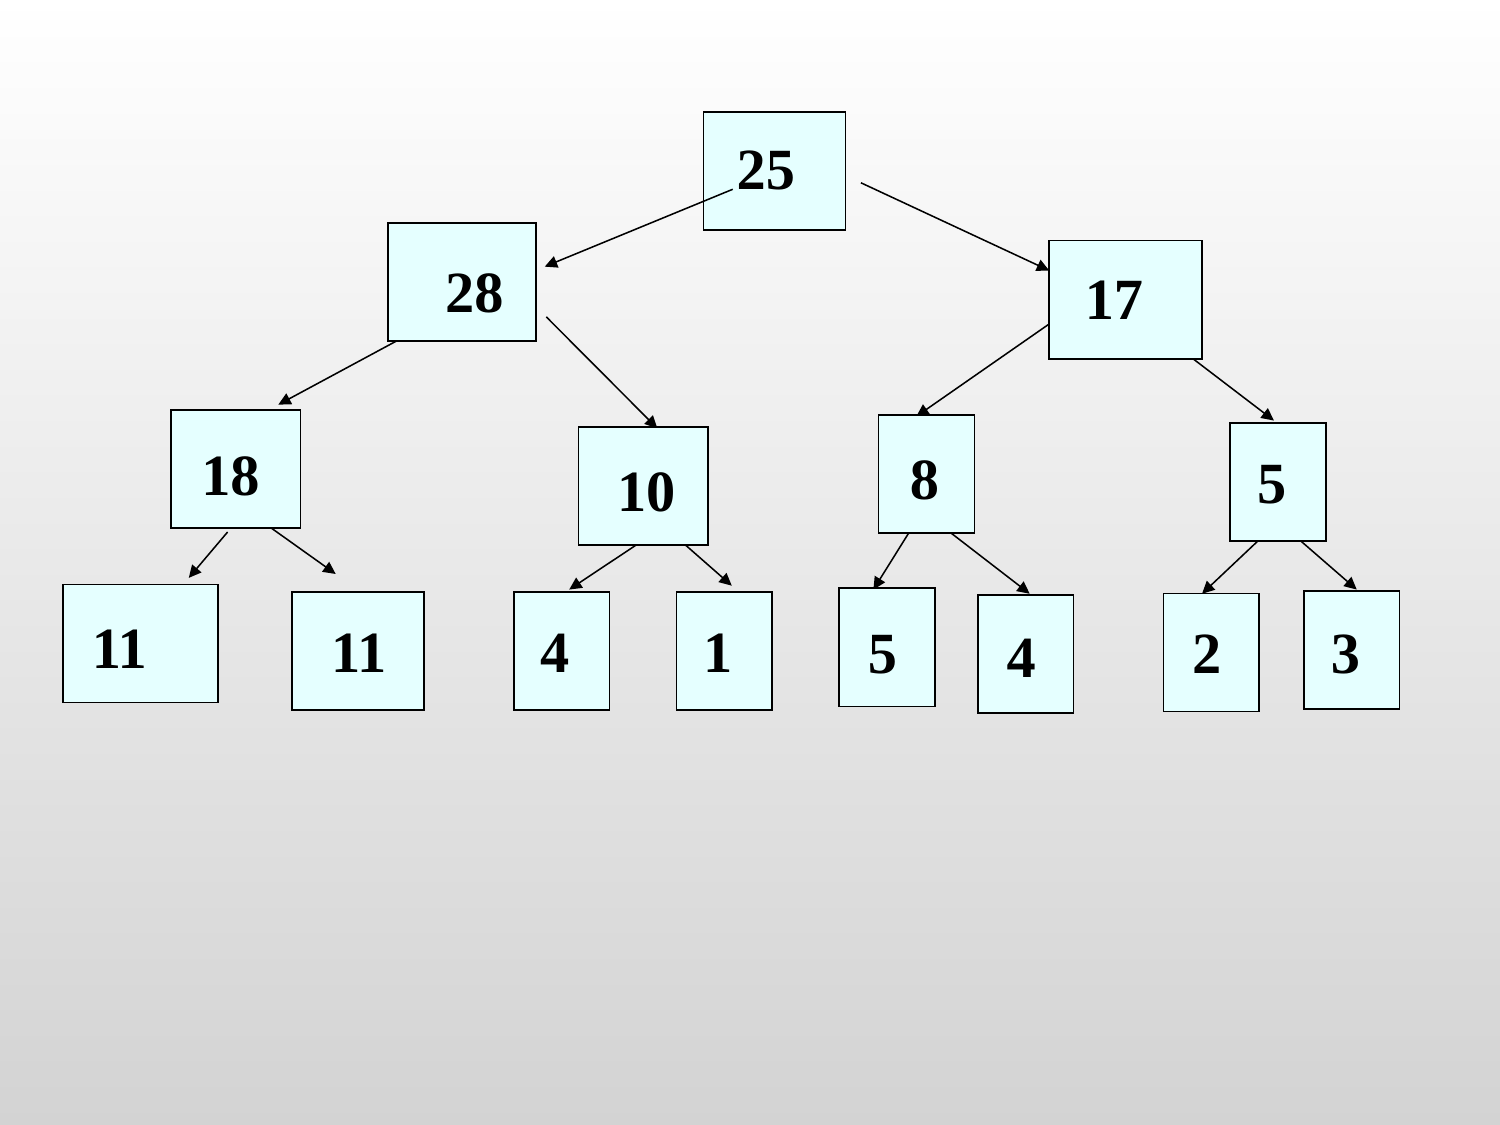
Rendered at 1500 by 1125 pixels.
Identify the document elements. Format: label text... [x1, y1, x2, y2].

text_box 4 [525, 606, 600, 696]
text_box [62, 584, 219, 703]
text_box 25 [721, 123, 832, 214]
text_box [1230, 423, 1327, 542]
text_box [878, 415, 975, 534]
text_box 3 [1316, 608, 1390, 698]
text_box 8 [895, 433, 970, 523]
text_box [676, 591, 773, 711]
text_box 11 [77, 603, 197, 693]
text_box [703, 112, 846, 231]
text_box 5 [853, 608, 927, 698]
text_box 2 [1177, 608, 1252, 698]
text_box [977, 594, 1074, 713]
text_box [839, 588, 935, 707]
text_box 18 [186, 429, 287, 519]
text_box [171, 409, 301, 529]
text_box [578, 427, 708, 545]
text_box [513, 591, 610, 711]
text_box [1303, 590, 1400, 710]
text_box 28 [430, 246, 522, 329]
text_box [1049, 240, 1203, 359]
text_box 17 [1070, 253, 1189, 343]
text_box 10 [602, 445, 702, 535]
text_box 1 [688, 606, 763, 696]
text_box 5 [1242, 437, 1317, 527]
text_box 4 [991, 611, 1066, 702]
text_box [292, 591, 424, 710]
text_box 11 [316, 606, 418, 696]
text_box [387, 222, 536, 342]
text_box [1163, 593, 1260, 712]
